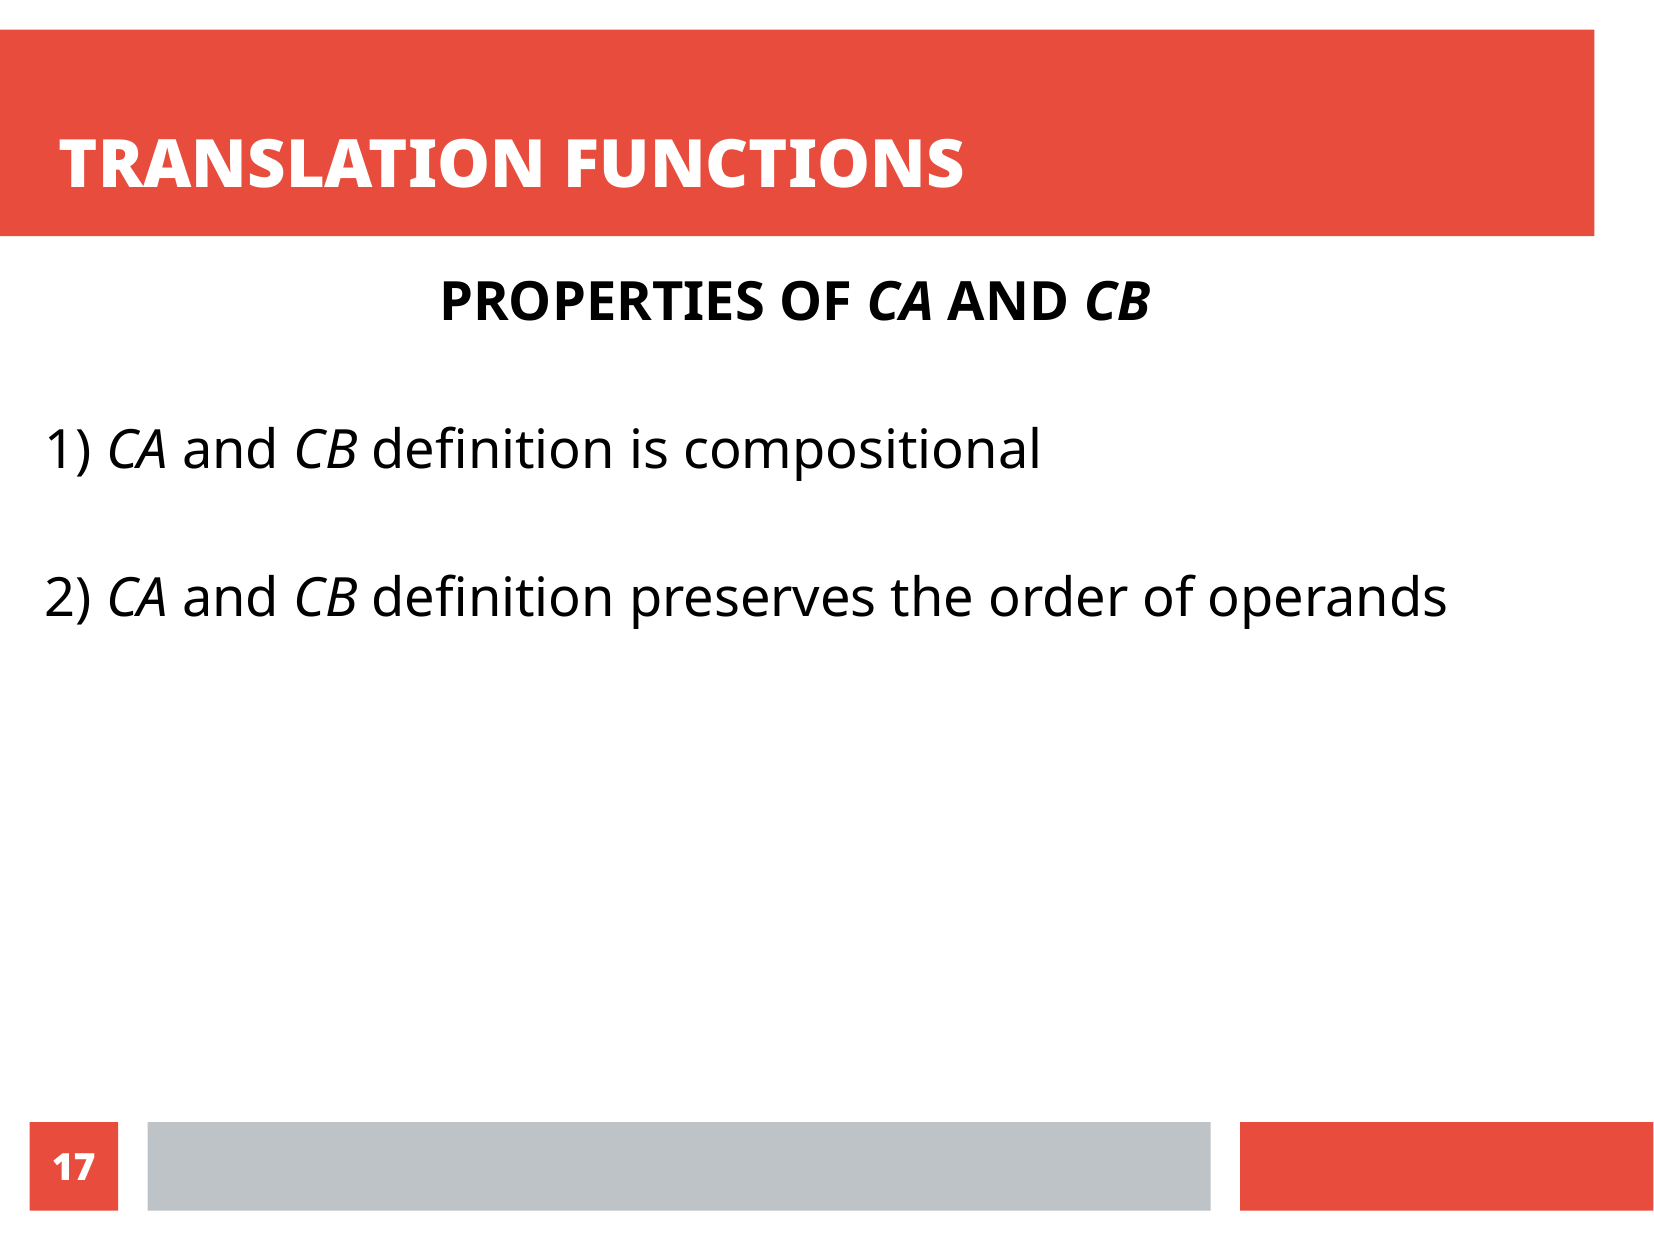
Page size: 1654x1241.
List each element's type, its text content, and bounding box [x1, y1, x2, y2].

title TRANSLATION FUNCTIONS [59, 59, 1595, 207]
text_box PROPERTIES OF CA AND CB CA and CB definition is compositional CA and CB definition preserves the order of operands [30, 255, 1561, 1117]
